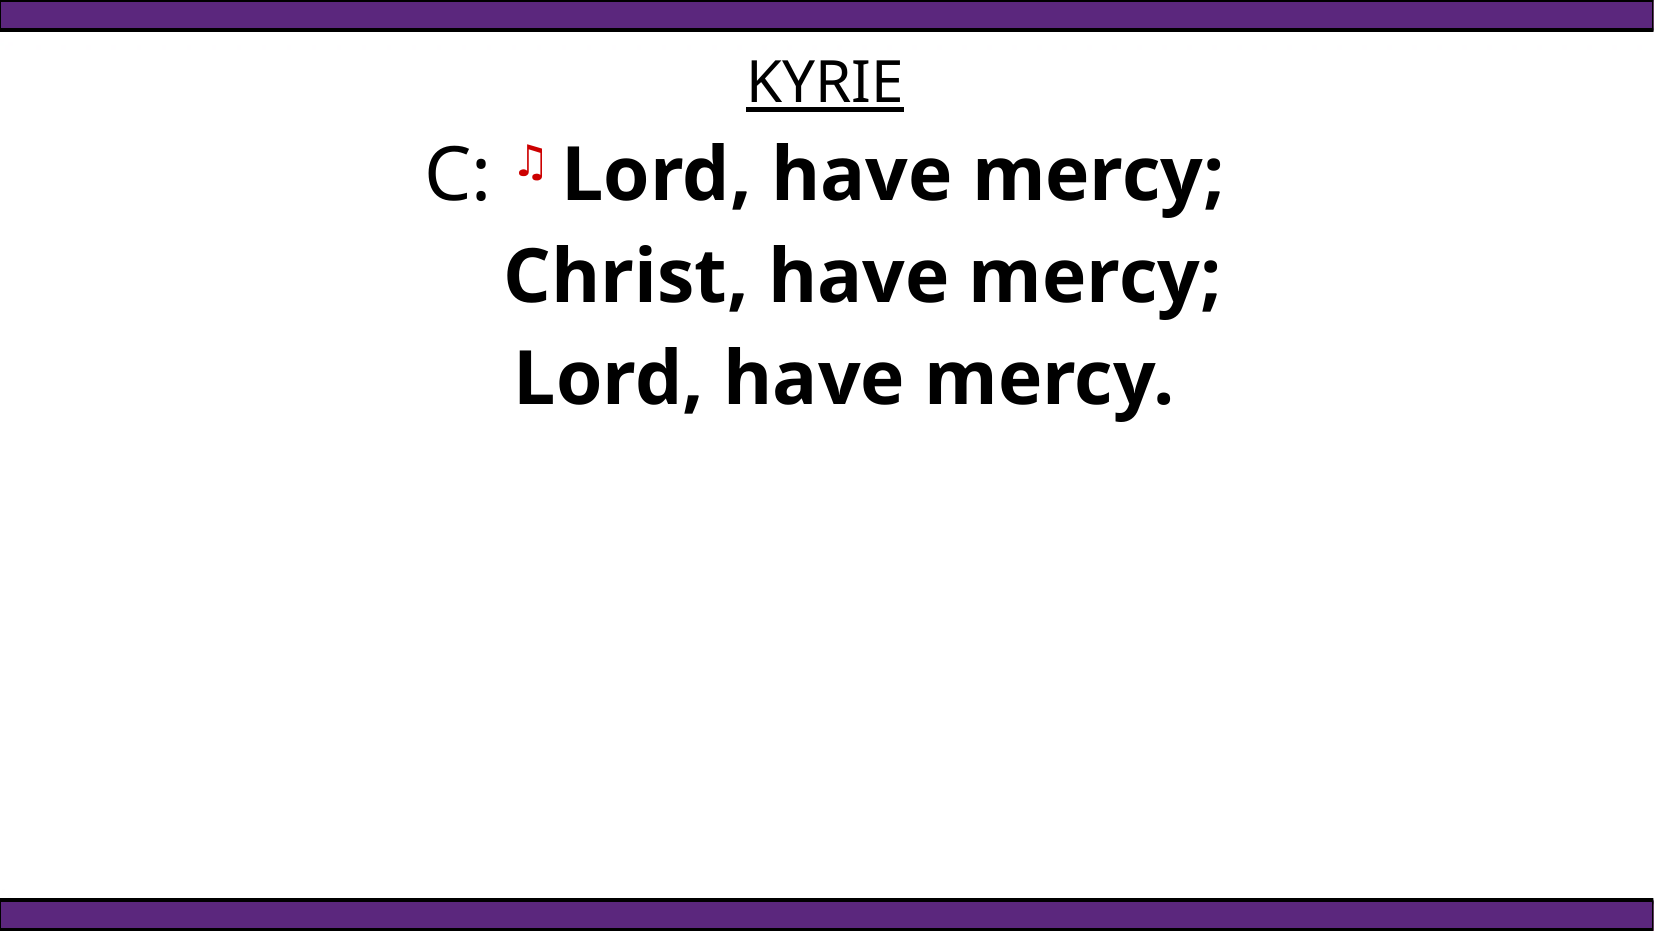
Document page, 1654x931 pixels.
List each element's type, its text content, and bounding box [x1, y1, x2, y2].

text_box [0, 0, 1654, 31]
picture [0, 31, 1654, 900]
text_box [0, 900, 1654, 931]
text_box KYRIE C: ♫ Lord, have mercy; Christ, have mercy; Lord, have mercy. [60, 33, 1591, 425]
